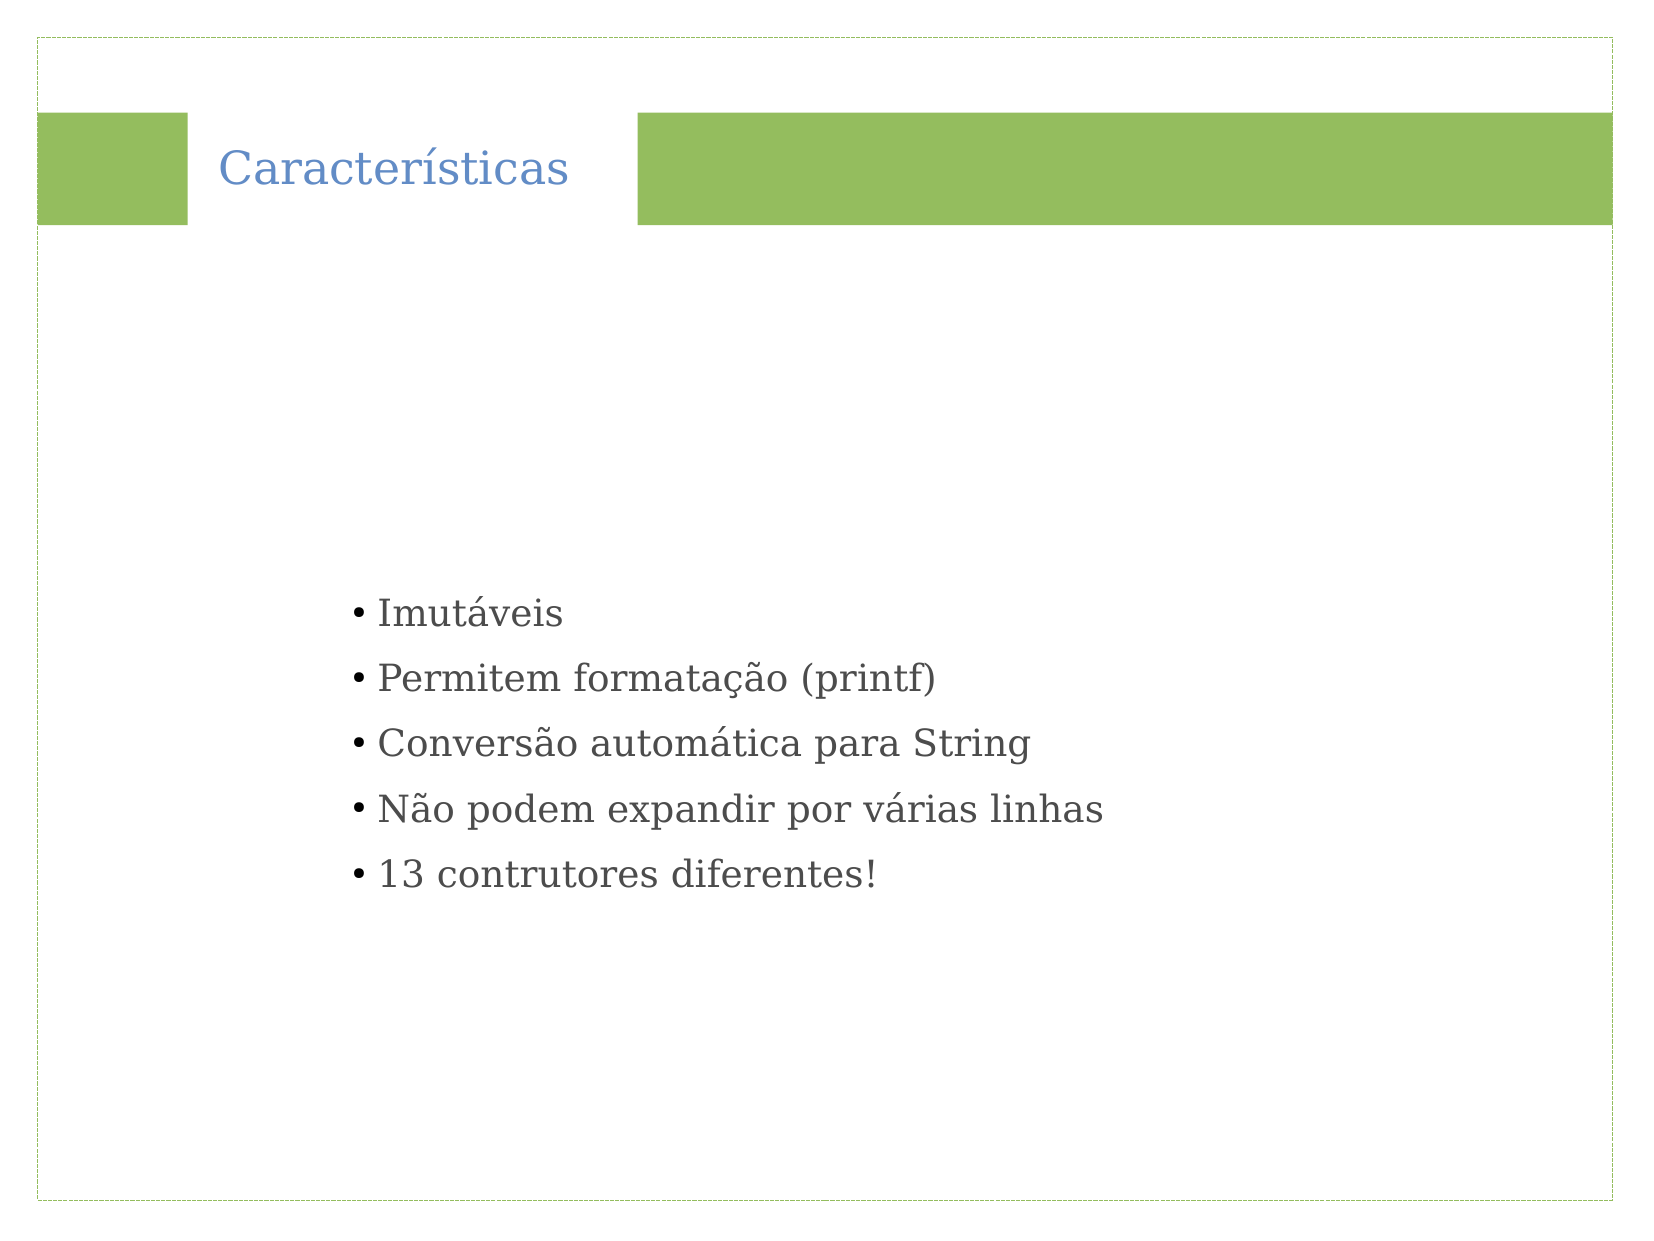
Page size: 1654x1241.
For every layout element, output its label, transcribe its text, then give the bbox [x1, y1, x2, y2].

text_box Características [203, 134, 586, 203]
text_box Imutáveis Permitem formatação (printf) Conversão automática para String Não podem expandir por várias linhas 13 contrutores diferentes! [337, 562, 1426, 1088]
text_box [37, 112, 188, 226]
text_box [637, 112, 1613, 226]
